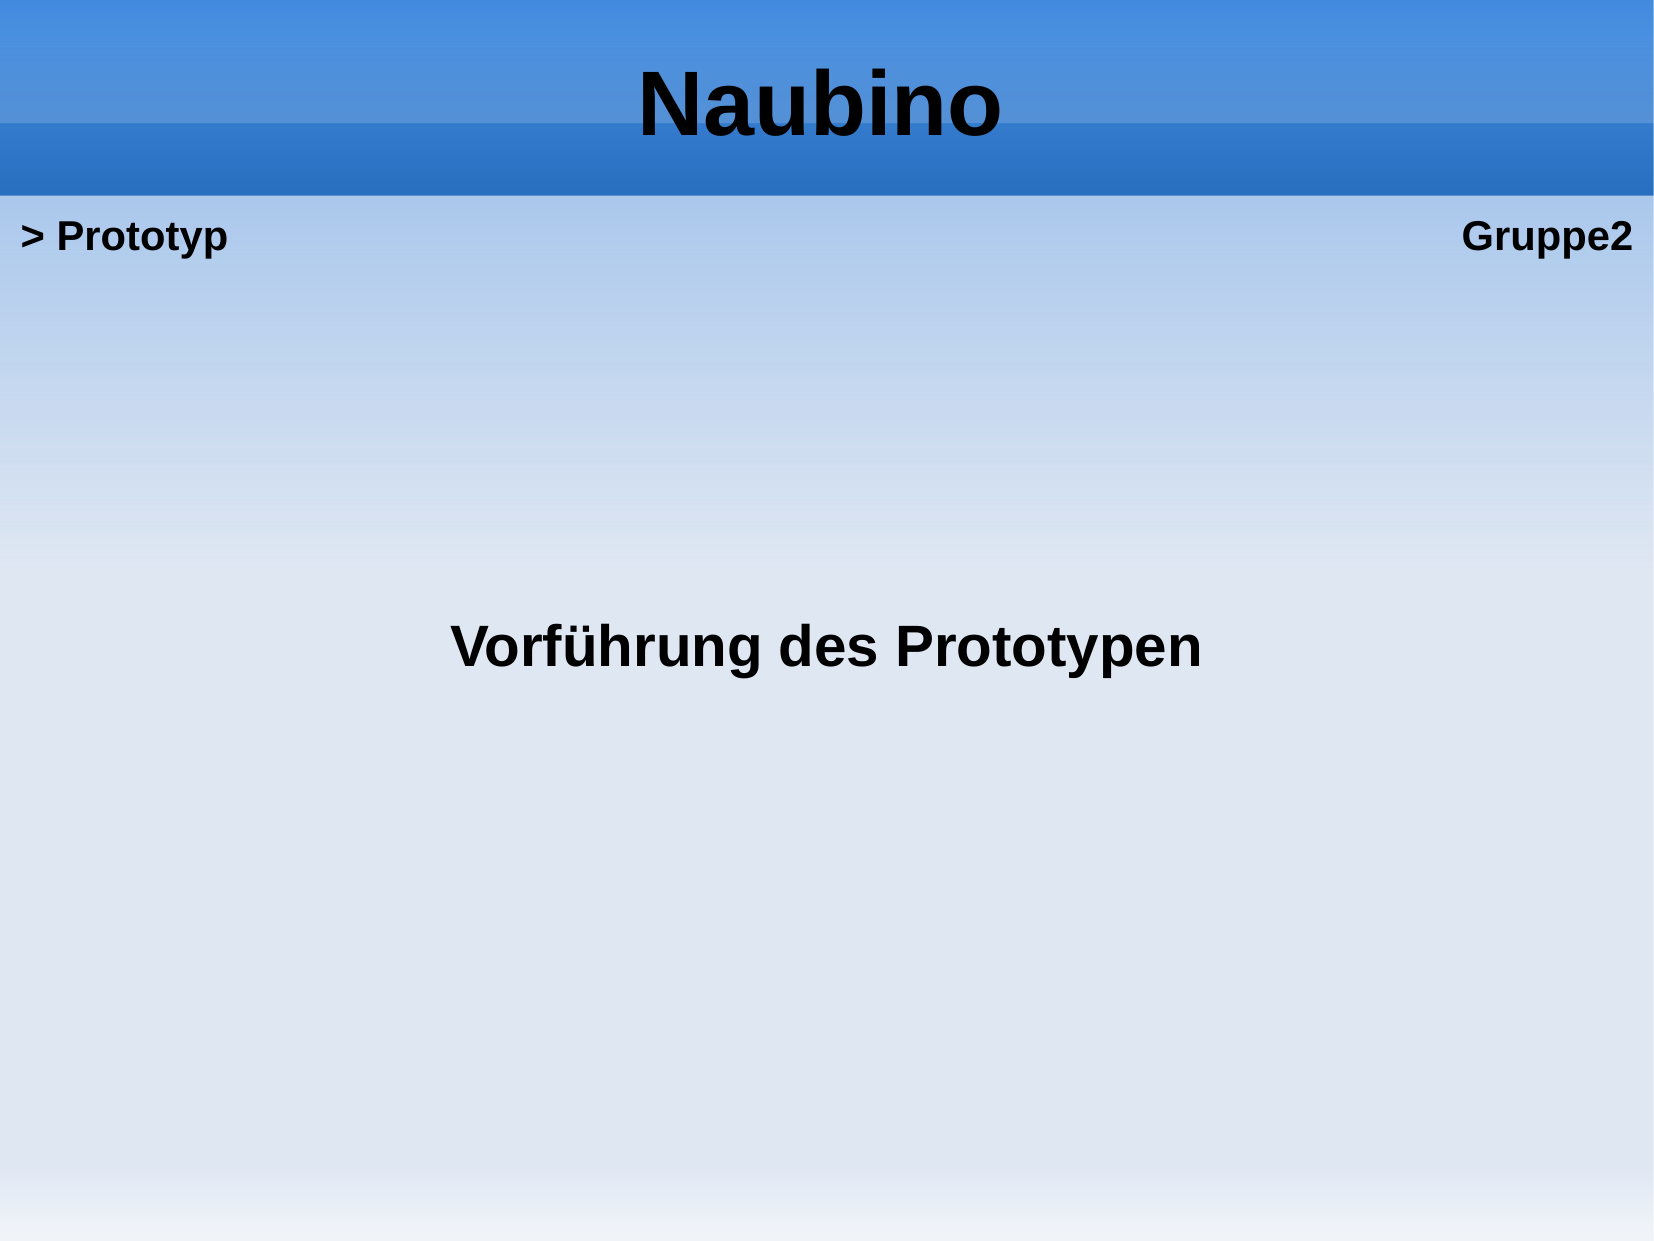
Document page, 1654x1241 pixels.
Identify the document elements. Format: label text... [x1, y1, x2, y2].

text_box Vorführung des Prototypen [435, 606, 1219, 687]
text_box > Prototyp [5, 205, 244, 268]
picture [0, 0, 1654, 1241]
title Naubino [76, 0, 1565, 208]
text_box Gruppe2 [1446, 205, 1649, 268]
